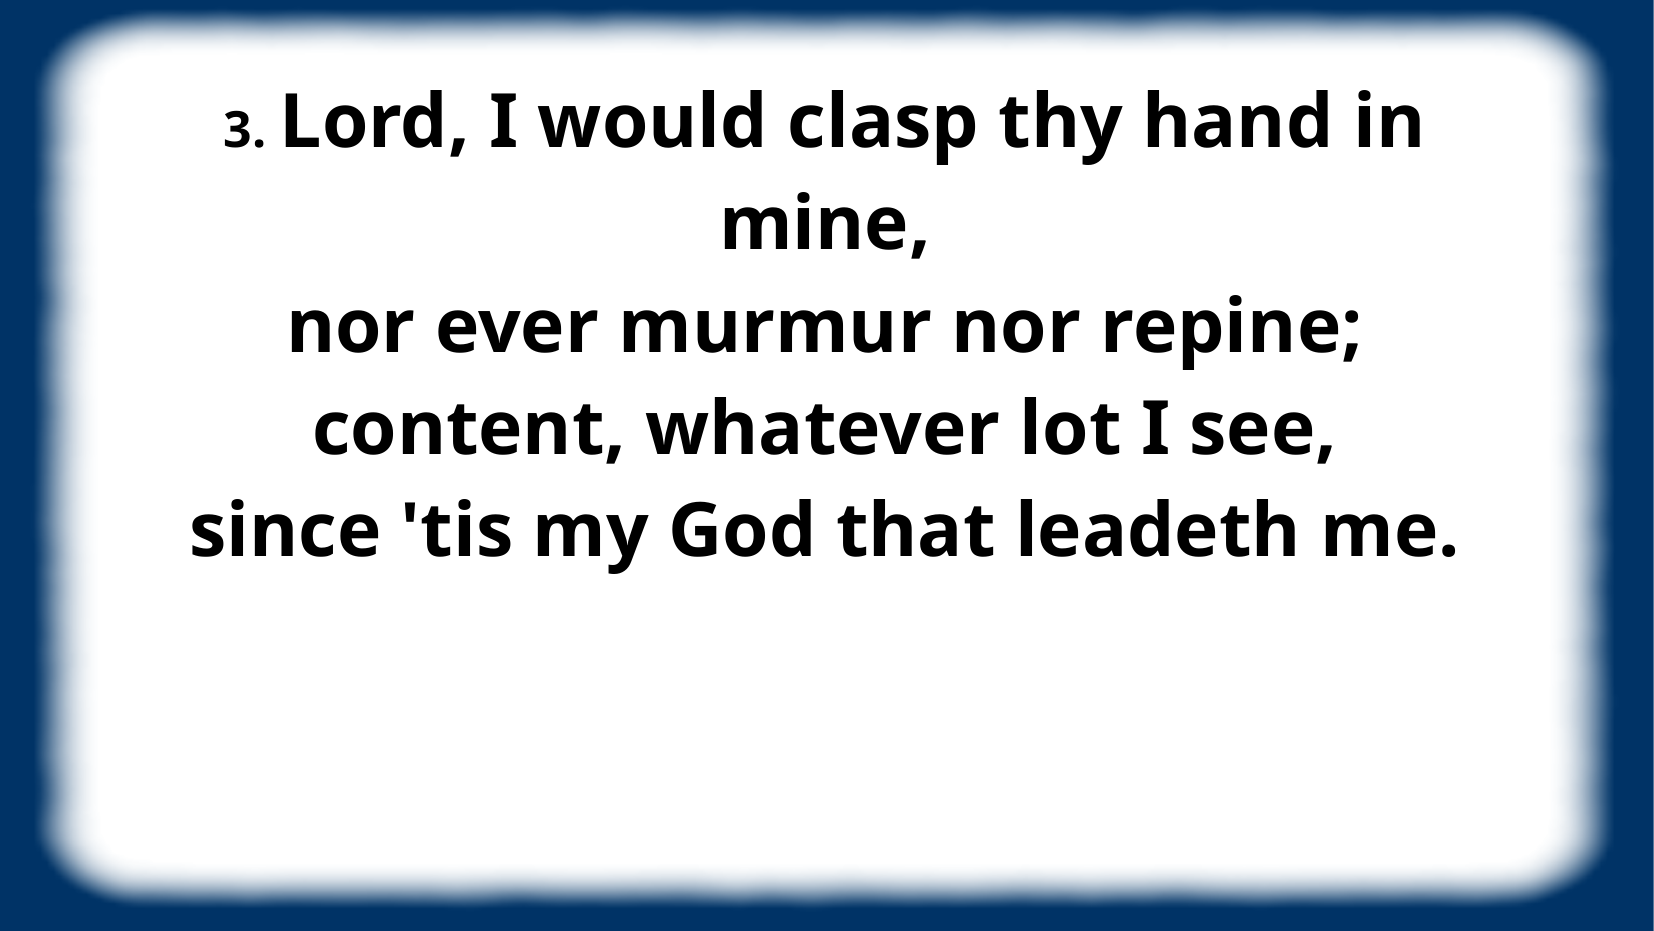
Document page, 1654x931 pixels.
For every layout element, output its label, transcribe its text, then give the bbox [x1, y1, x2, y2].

picture [0, 0, 1654, 931]
text_box 3. Lord, I would clasp thy hand in mine, nor ever murmur nor repine; content, whatever lot I see, since 'tis my God that leadeth me. [105, 60, 1546, 526]
